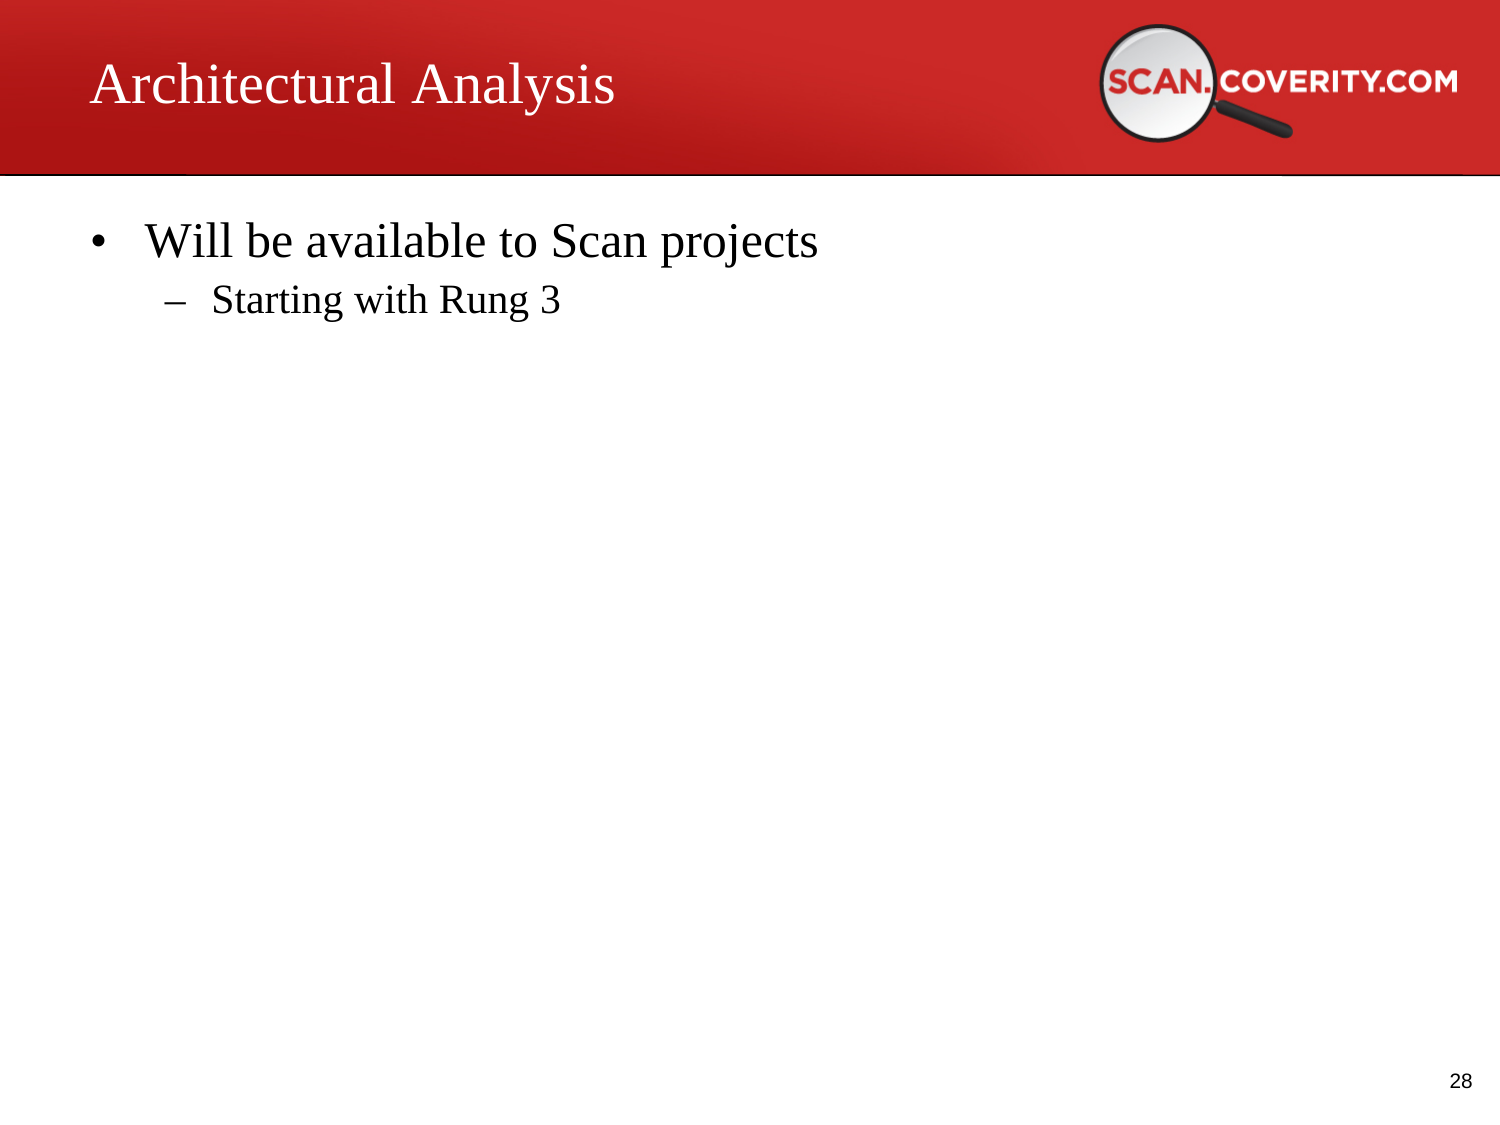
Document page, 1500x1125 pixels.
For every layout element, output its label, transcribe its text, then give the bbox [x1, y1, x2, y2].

picture [0, 0, 1500, 174]
list Will be available to Scan projects Starting with Rung 3 [75, 205, 1426, 1125]
title Architectural Analysis [74, 24, 1100, 143]
